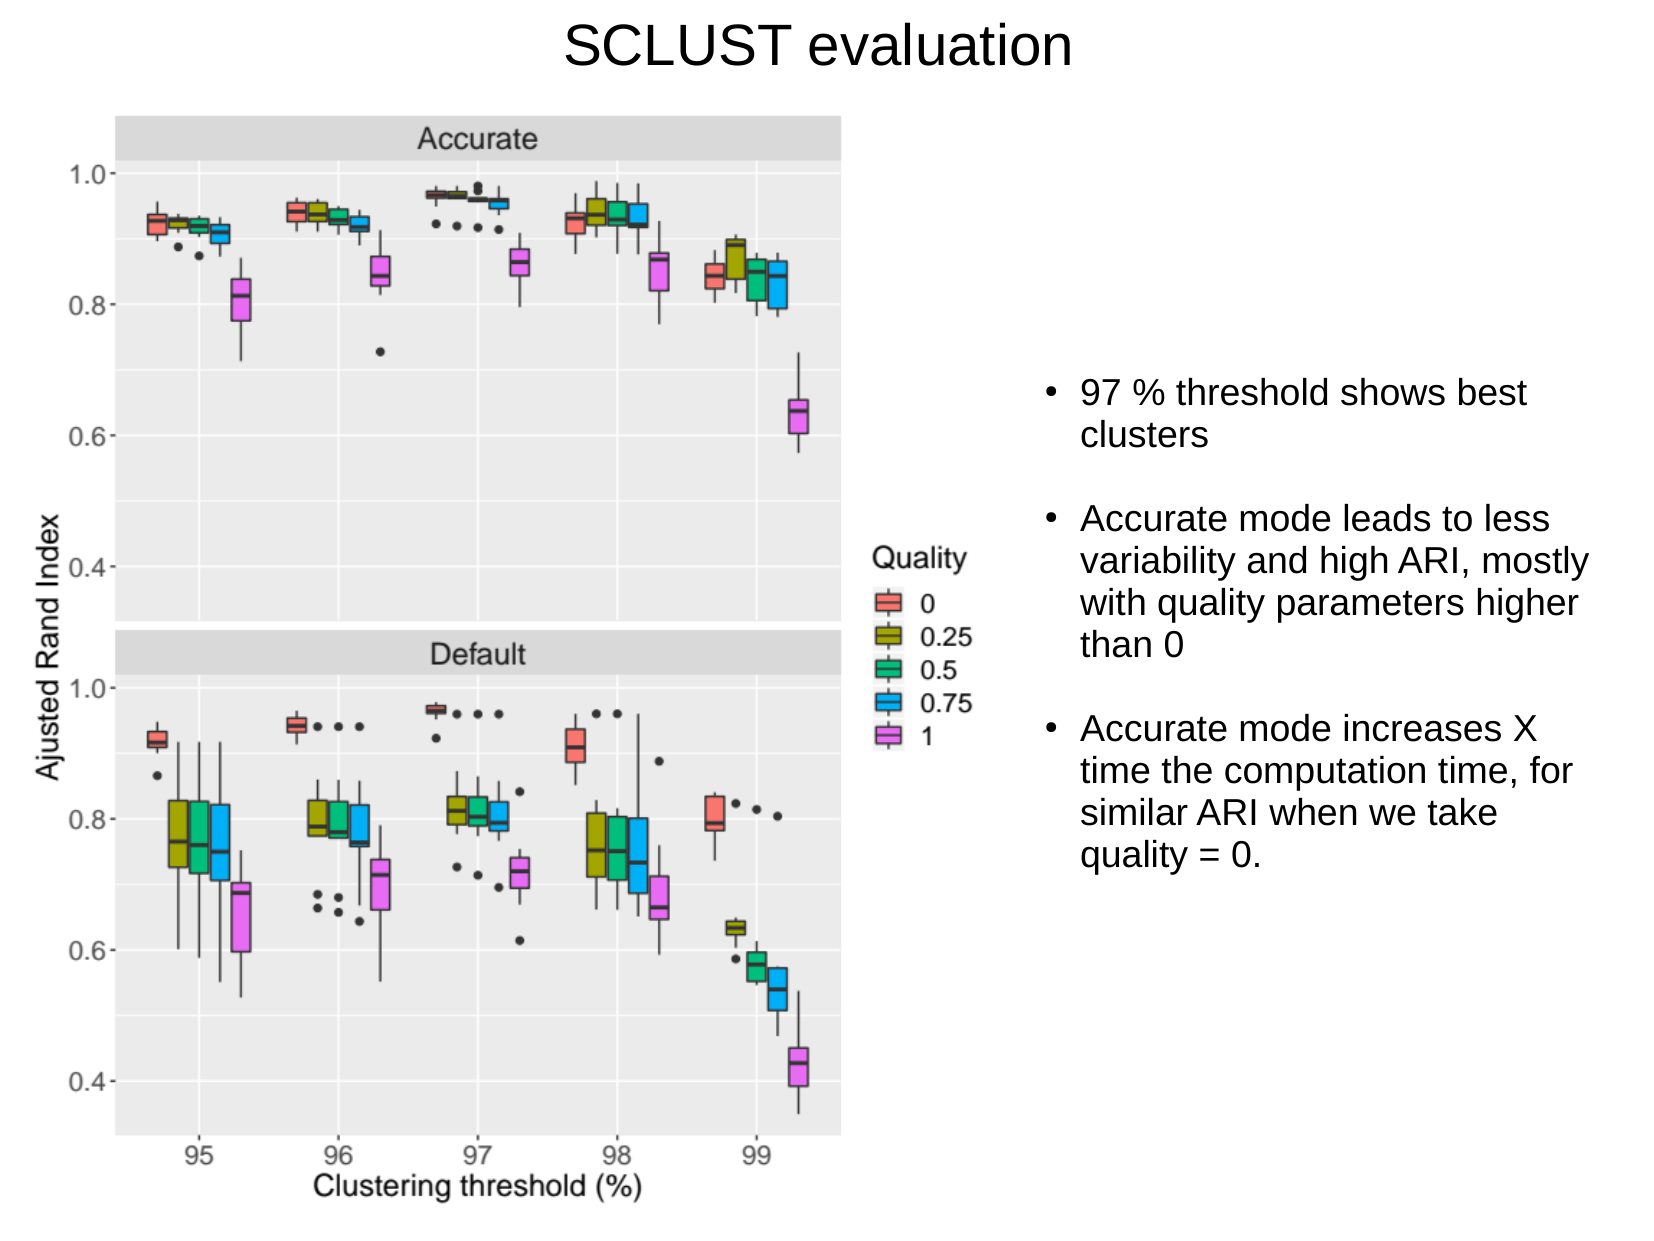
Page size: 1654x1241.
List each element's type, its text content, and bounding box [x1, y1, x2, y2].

text_box SCLUST evaluation [0, 4, 1654, 85]
text_box 97 % threshold shows best clusters Accurate mode leads to less variability and high ARI, mostly with quality parameters higher than 0 Accurate mode increases X time the computation time, for similar ARI when we take quality = 0. [1029, 363, 1621, 967]
picture [26, 106, 994, 1212]
